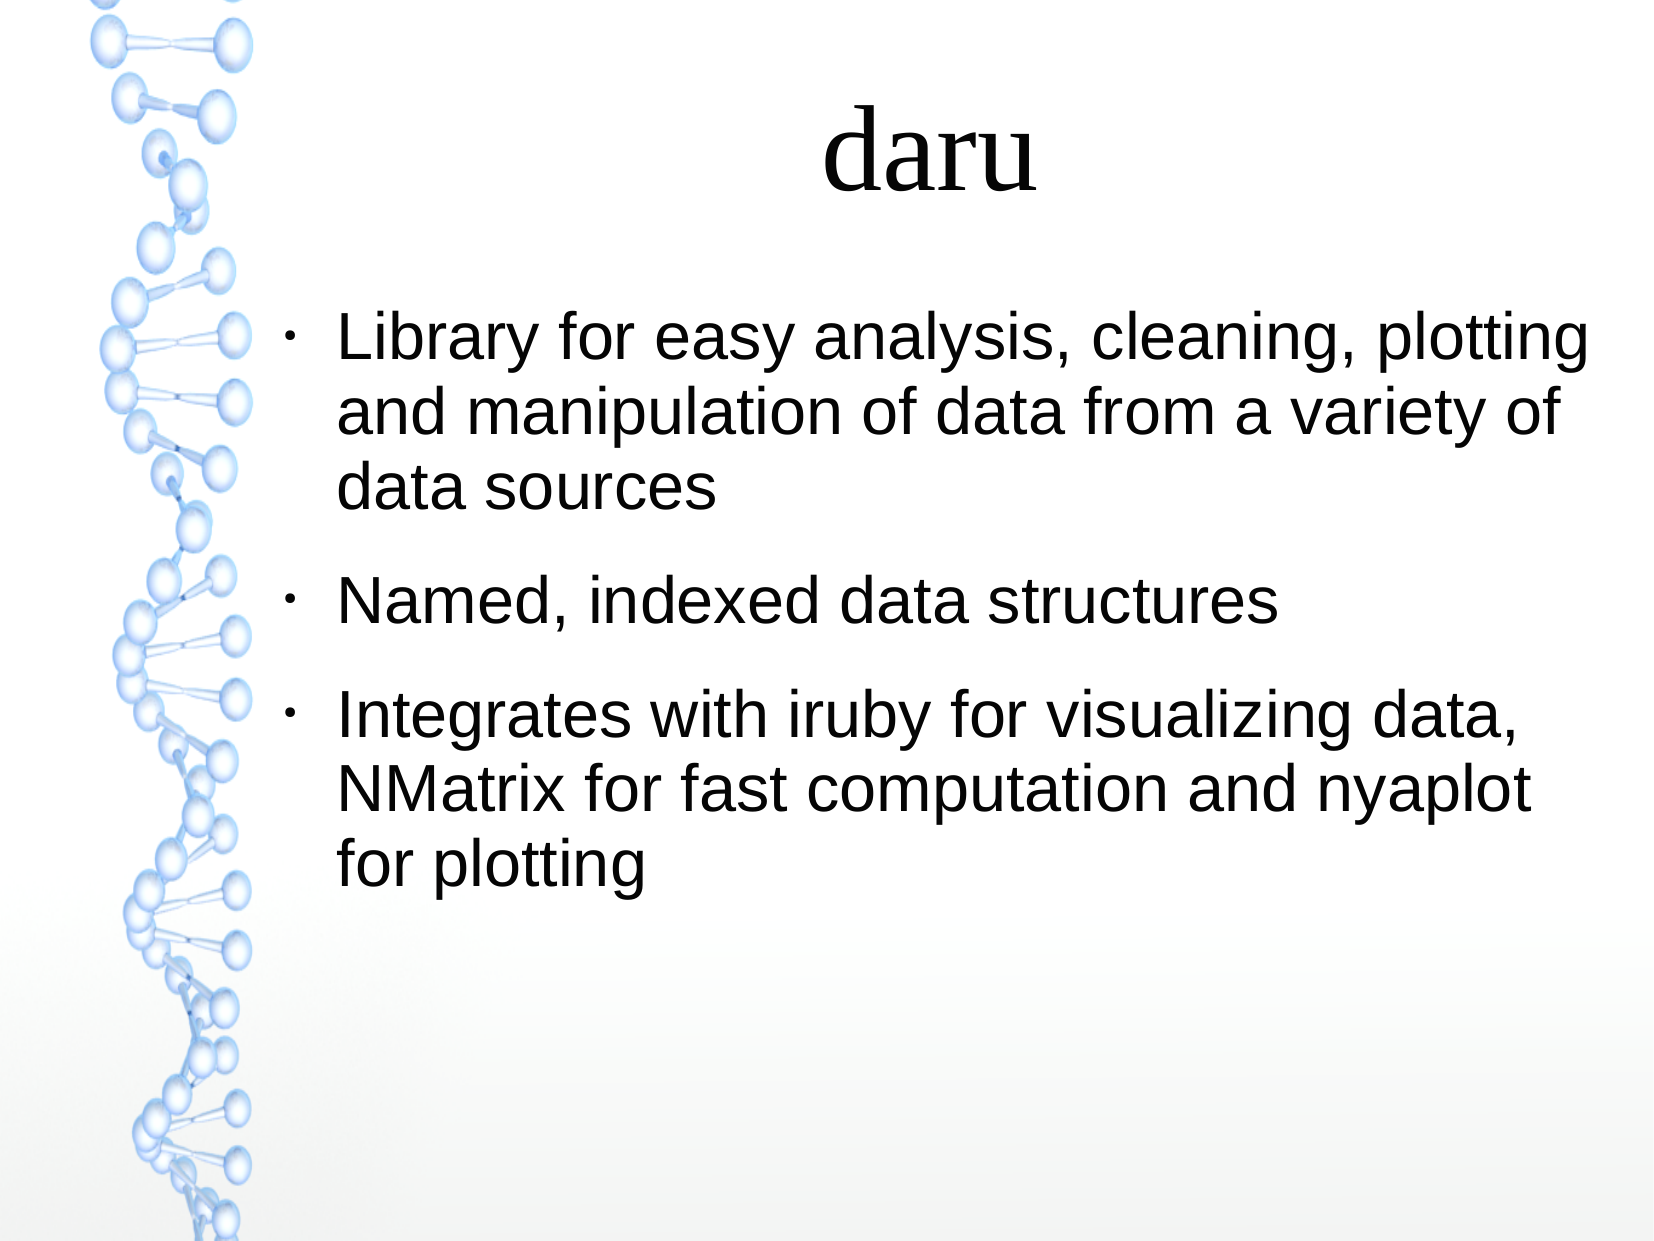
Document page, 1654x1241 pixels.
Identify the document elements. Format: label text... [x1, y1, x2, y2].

list Library for easy analysis, cleaning, plotting and manipulation of data from a variety of data sources Named, indexed data structures Integrates with iruby for visualizing data, NMatrix for fast computation and nyaplot for plotting [265, 299, 1595, 1019]
picture [0, 0, 1654, 1241]
title daru [265, 47, 1595, 252]
